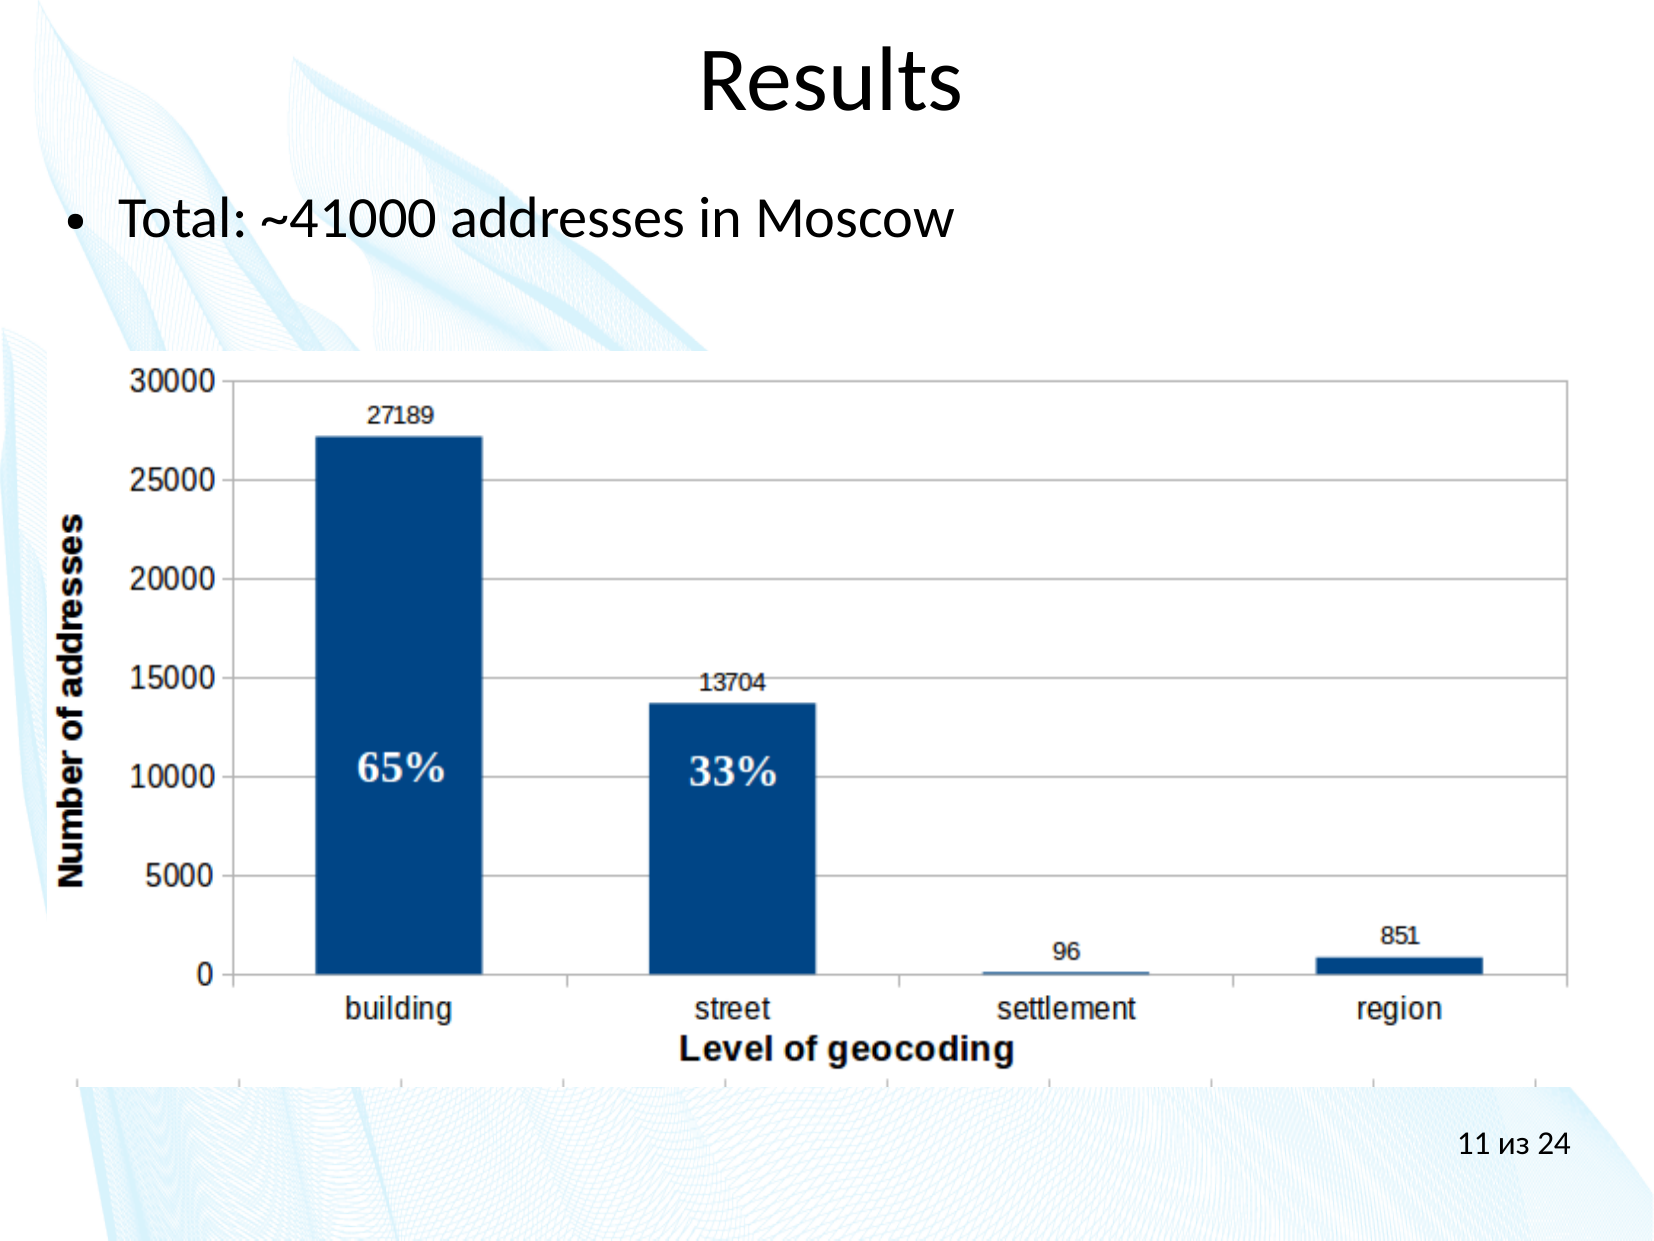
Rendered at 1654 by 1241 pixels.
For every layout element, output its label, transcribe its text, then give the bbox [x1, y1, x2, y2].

title Results [0, 0, 1648, 192]
picture [0, 0, 1654, 1241]
list Total: ~41000 addresses in Moscow [47, 106, 1347, 351]
